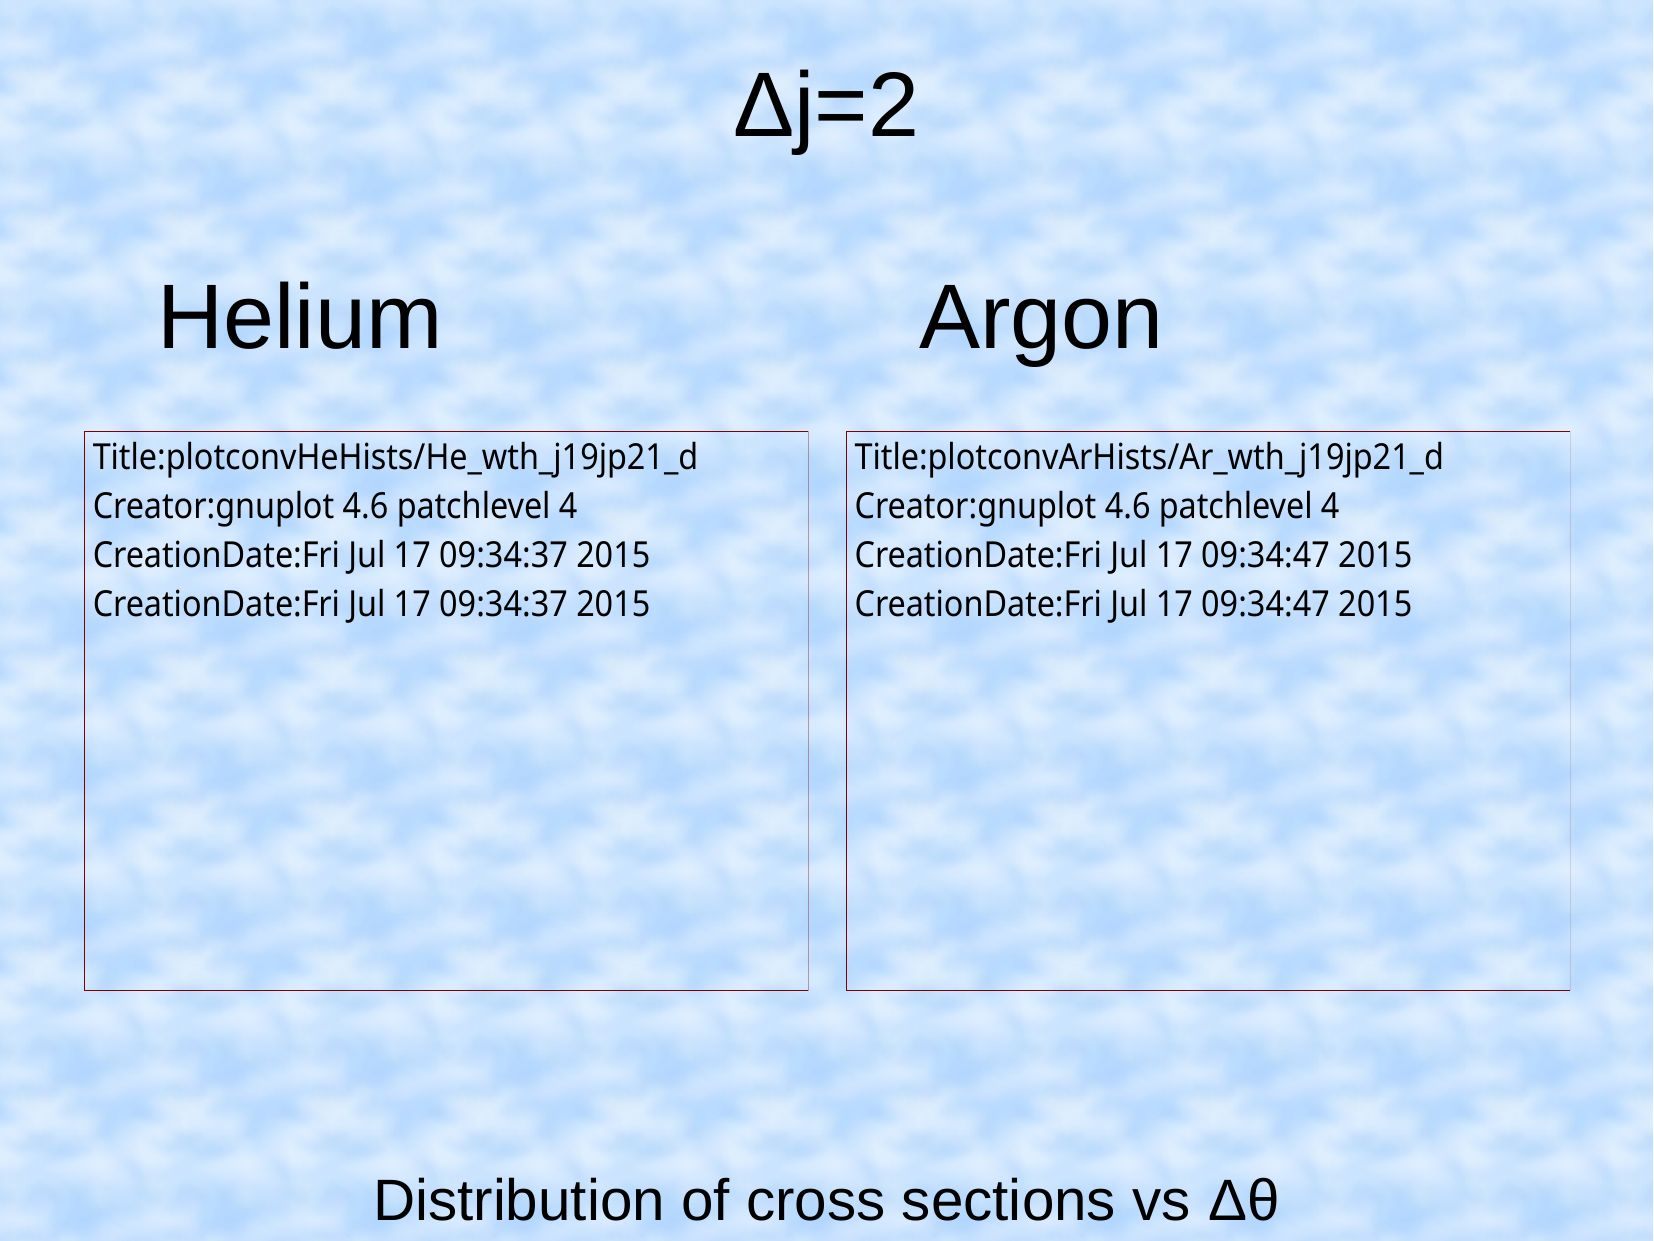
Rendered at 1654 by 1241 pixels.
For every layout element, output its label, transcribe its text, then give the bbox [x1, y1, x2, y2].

picture [0, 0, 1654, 1241]
title Argon [919, 213, 1645, 421]
text_box Δj=2 [693, 53, 960, 157]
title Helium [157, 213, 884, 421]
text_box Distribution of cross sections vs Δθ [358, 1160, 1295, 1241]
